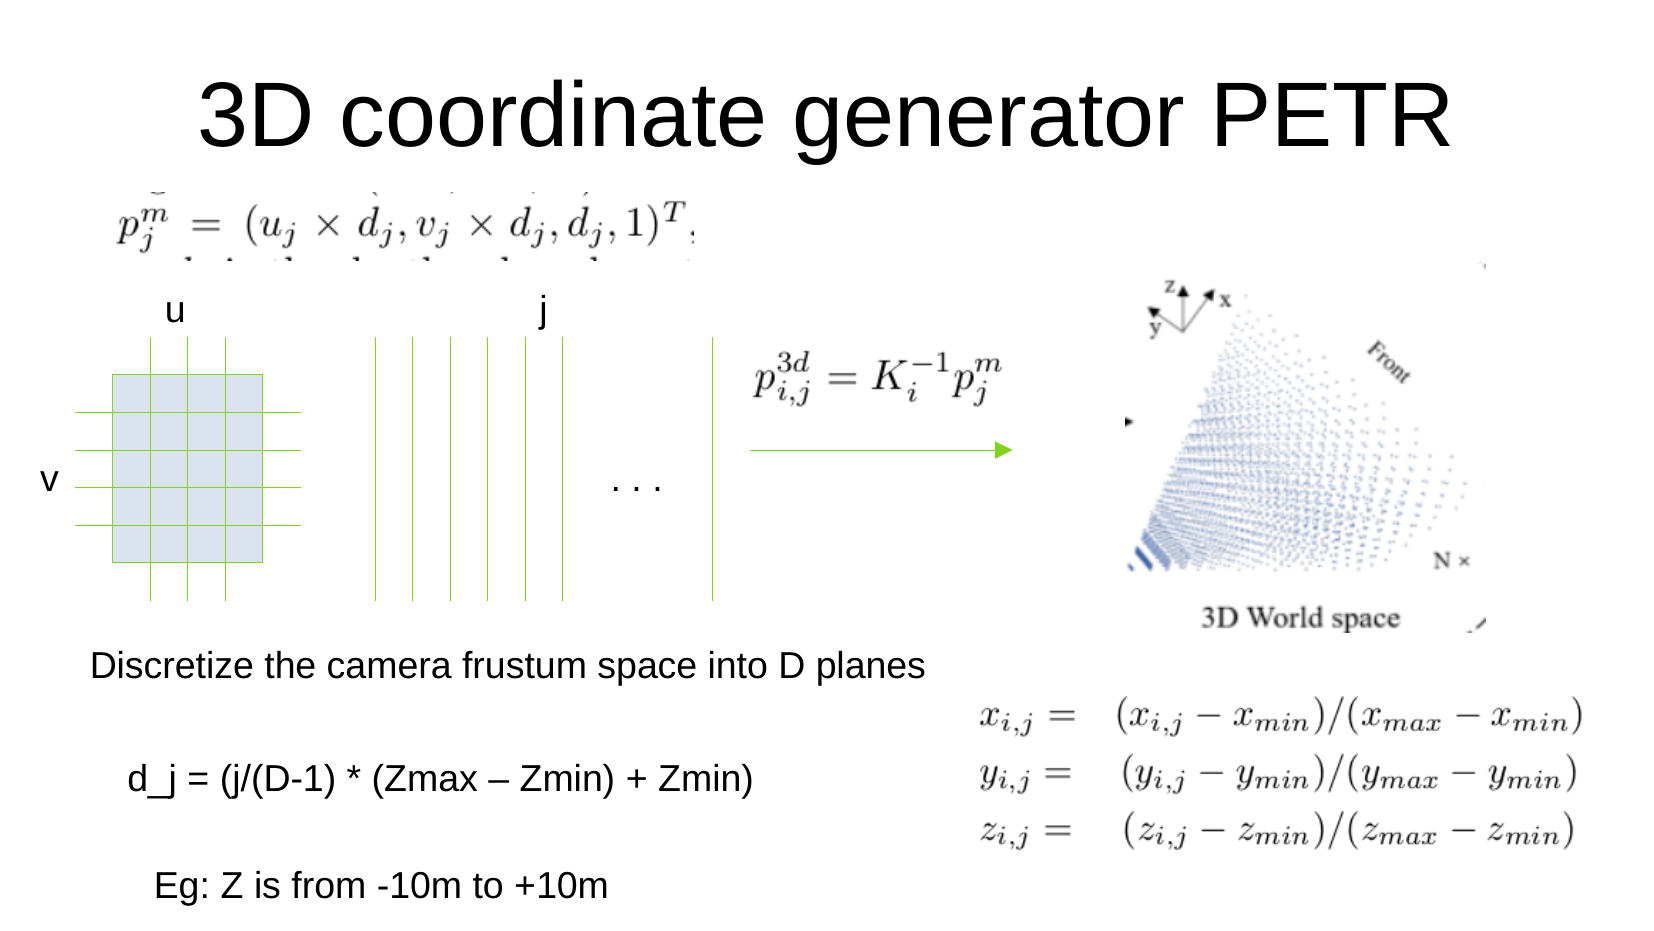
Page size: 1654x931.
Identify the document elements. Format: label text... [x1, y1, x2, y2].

text_box d_j = (j/(D-1) * (Zmax – Zmin) + Zmin) [112, 750, 770, 807]
text_box [226, 451, 263, 487]
text_box u [150, 280, 201, 338]
text_box [226, 374, 263, 412]
text_box [151, 526, 187, 563]
title 3D coordinate generator PETR [82, 37, 1571, 193]
text_box [188, 488, 225, 525]
picture [112, 192, 694, 262]
text_box [151, 488, 187, 525]
text_box [112, 413, 150, 450]
text_box [151, 374, 187, 412]
text_box [112, 526, 150, 563]
text_box [226, 526, 263, 563]
text_box Discretize the camera frustum space into D planes [75, 637, 943, 695]
text_box [112, 374, 150, 412]
picture [1125, 262, 1486, 633]
text_box v [25, 450, 74, 507]
picture [728, 337, 1013, 421]
text_box [151, 413, 187, 450]
text_box [188, 413, 225, 450]
text_box . . . [595, 450, 679, 507]
text_box [112, 488, 150, 525]
text_box [226, 413, 263, 450]
text_box [188, 526, 225, 563]
text_box [188, 374, 225, 412]
text_box [188, 451, 225, 487]
picture [975, 688, 1596, 863]
text_box Eg: Z is from -10m to +10m [139, 857, 625, 915]
text_box j [524, 280, 563, 338]
text_box [226, 488, 263, 525]
text_box [151, 451, 187, 487]
text_box [112, 451, 150, 487]
